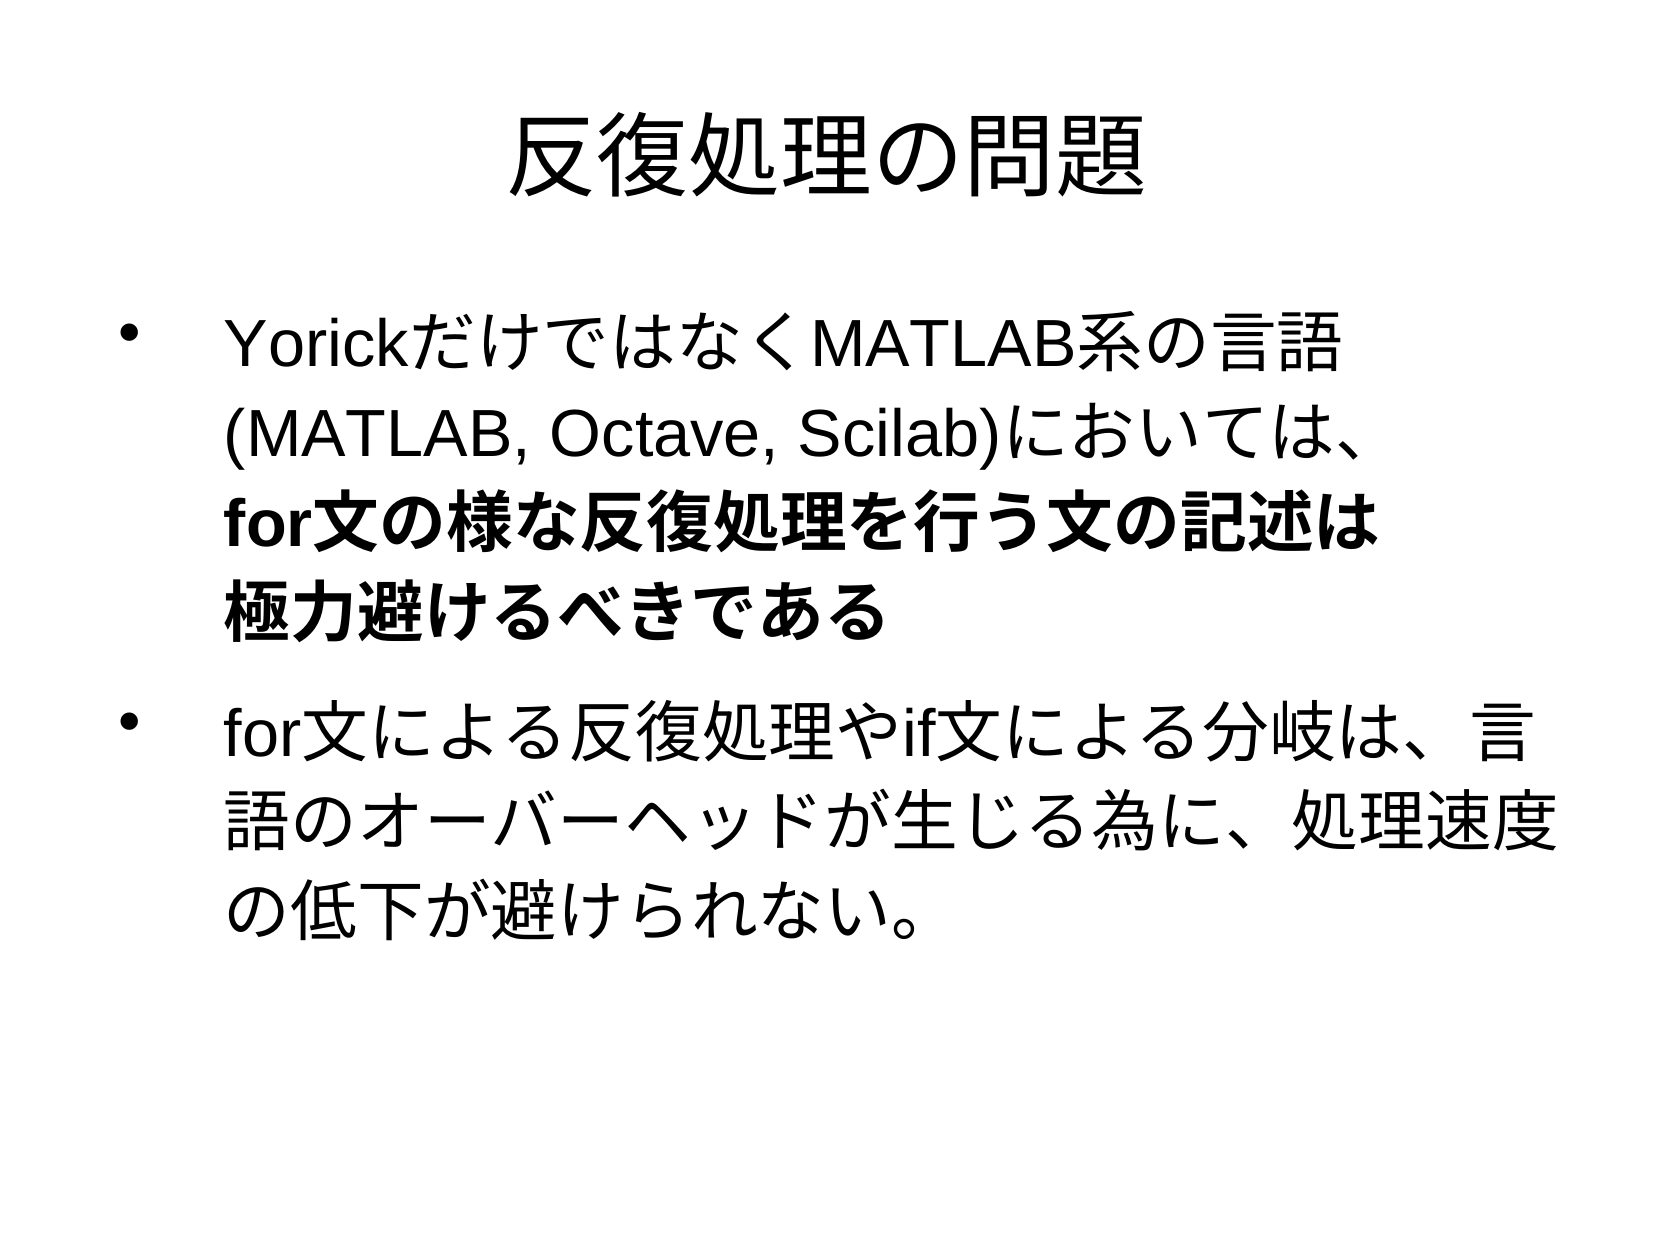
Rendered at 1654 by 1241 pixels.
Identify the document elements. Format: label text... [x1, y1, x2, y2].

title 反復処理の問題 [82, 49, 1571, 257]
list YorickだけではなくMATLAB系の言語(MATLAB, Octave, Scilab)においては、 for文の様な反復処理を行う文の記述は 極力避けるべきである for文による反復処理やif文による分岐は、言語のオーバーヘッドが生じる為に、処理速度の低下が避けられない。 [82, 290, 1571, 920]
